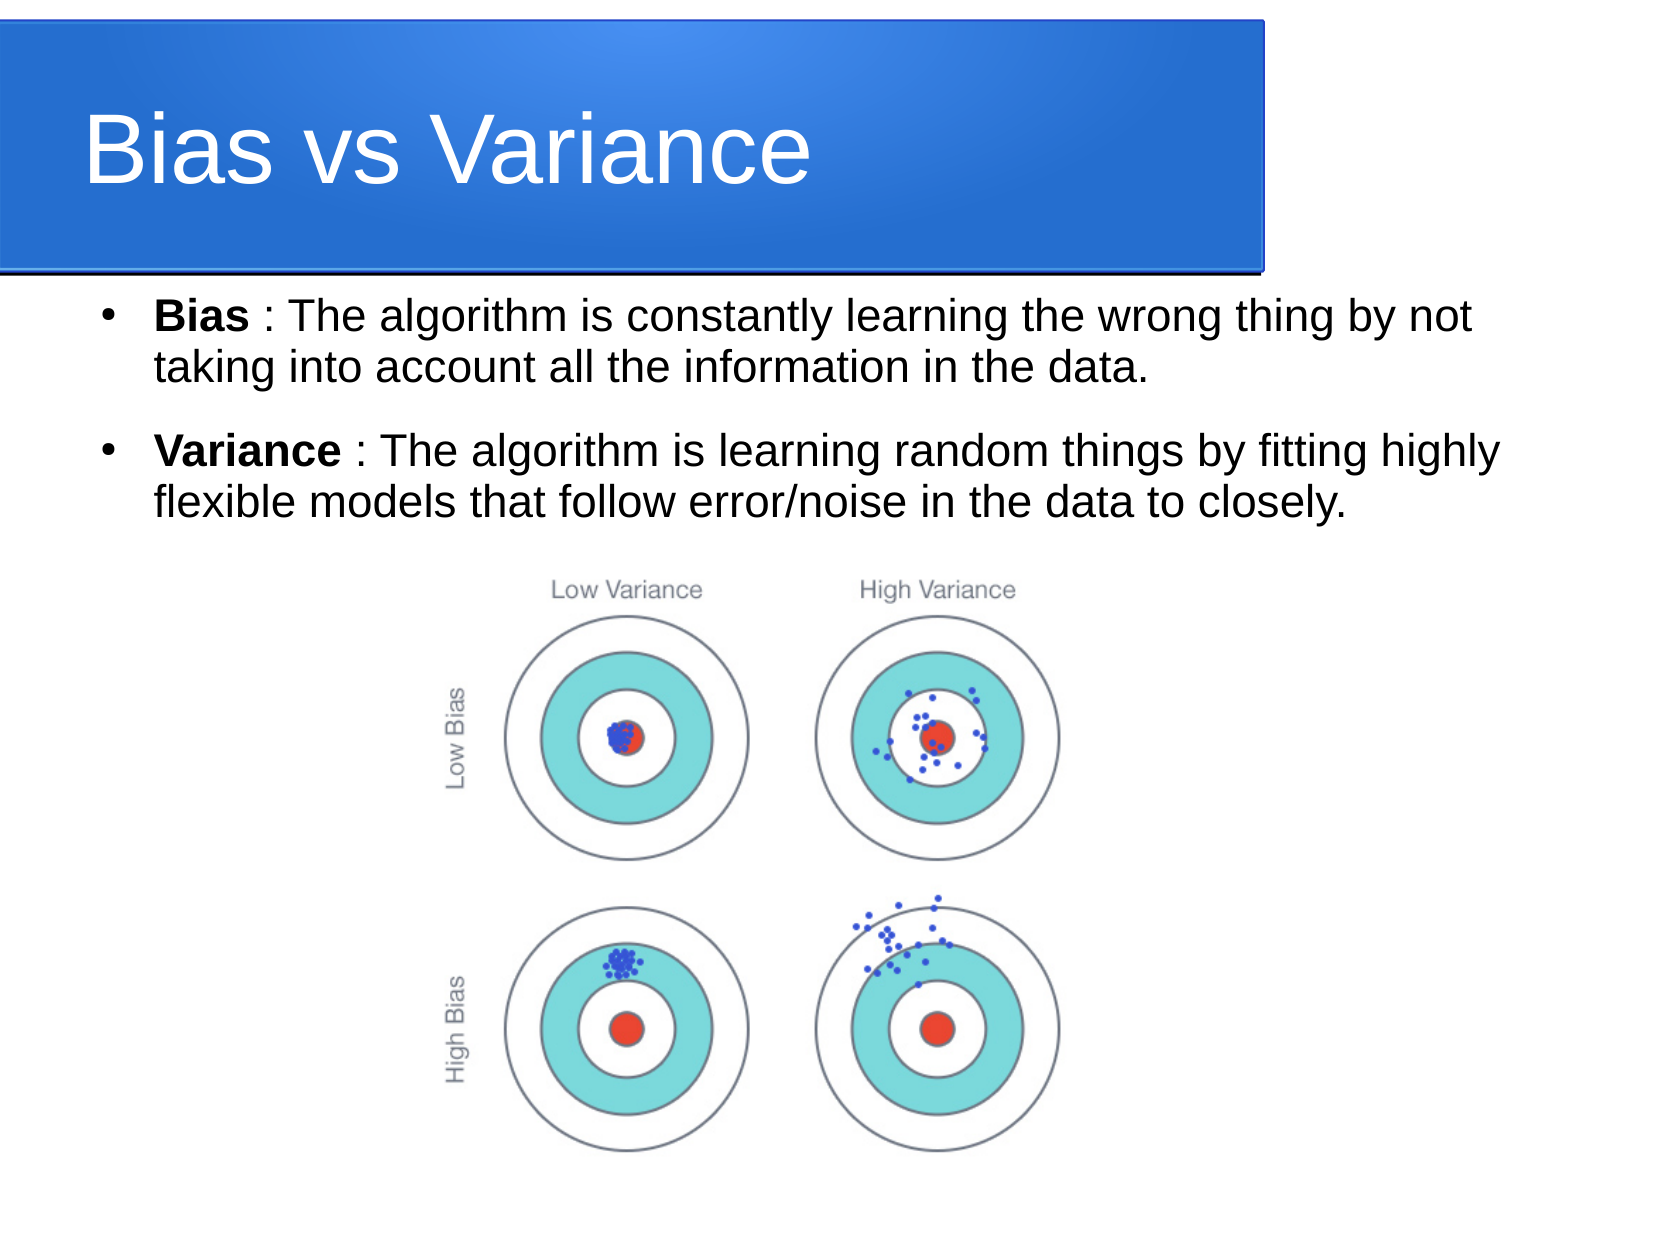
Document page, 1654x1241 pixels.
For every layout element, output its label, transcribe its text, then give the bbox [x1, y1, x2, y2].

picture [377, 546, 1127, 1182]
list Bias : The algorithm is constantly learning the wrong thing by not taking into account all the information in the data. Variance : The algorithm is learning random things by fitting highly flexible models that follow error/noise in the data to closely. [82, 290, 1571, 1010]
title Bias vs Variance [82, 47, 1235, 252]
